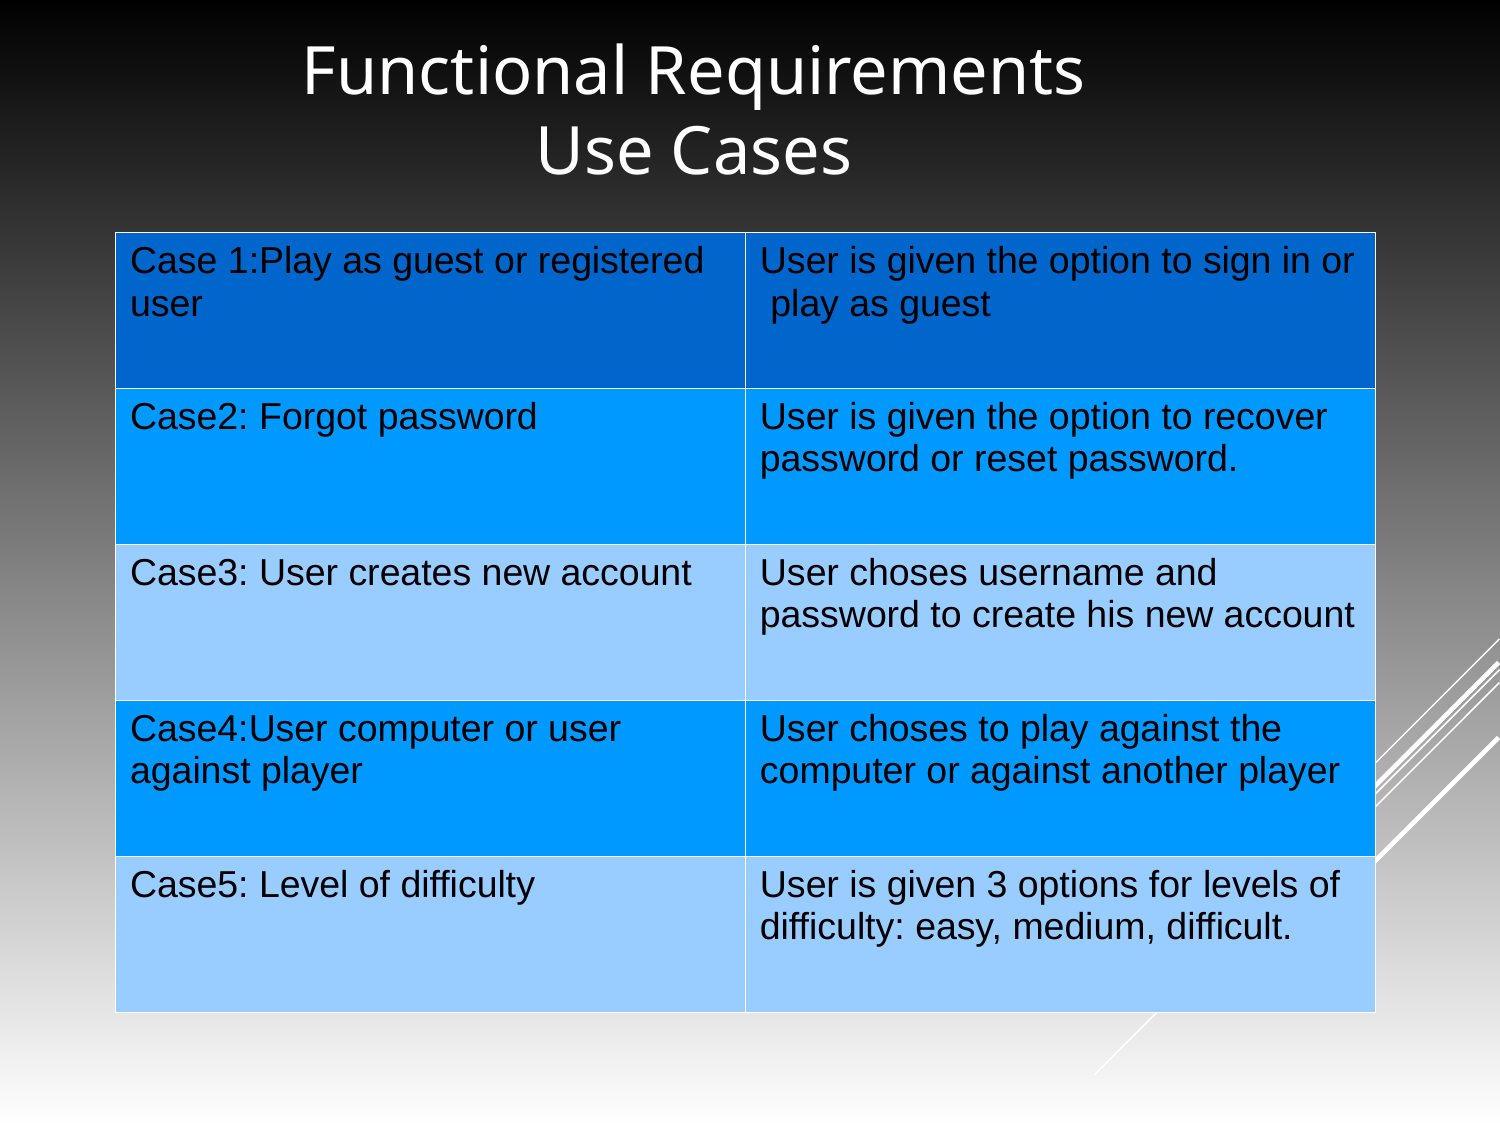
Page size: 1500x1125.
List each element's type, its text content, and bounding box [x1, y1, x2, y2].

table_cell User choses username and password to create his new account [746, 545, 1375, 700]
table_cell User choses to play against the computer or against another player [746, 701, 1375, 856]
table_header User is given the option to sign in or play as guest [746, 233, 1375, 388]
table_cell User is given the option to recover password or reset password. [746, 389, 1375, 544]
table_cell Case5: Level of difficulty [116, 857, 745, 1012]
table_cell Case2: Forgot password [116, 389, 745, 544]
title Functional Requirements Use Cases [156, 20, 1232, 232]
table_cell User is given 3 options for levels of difficulty: easy, medium, difficult. [746, 857, 1375, 1012]
table_header Case 1:Play as guest or registered user [116, 233, 745, 388]
table_cell Case3: User creates new account [116, 545, 745, 700]
table_cell Case4:User computer or user against player [116, 701, 745, 856]
